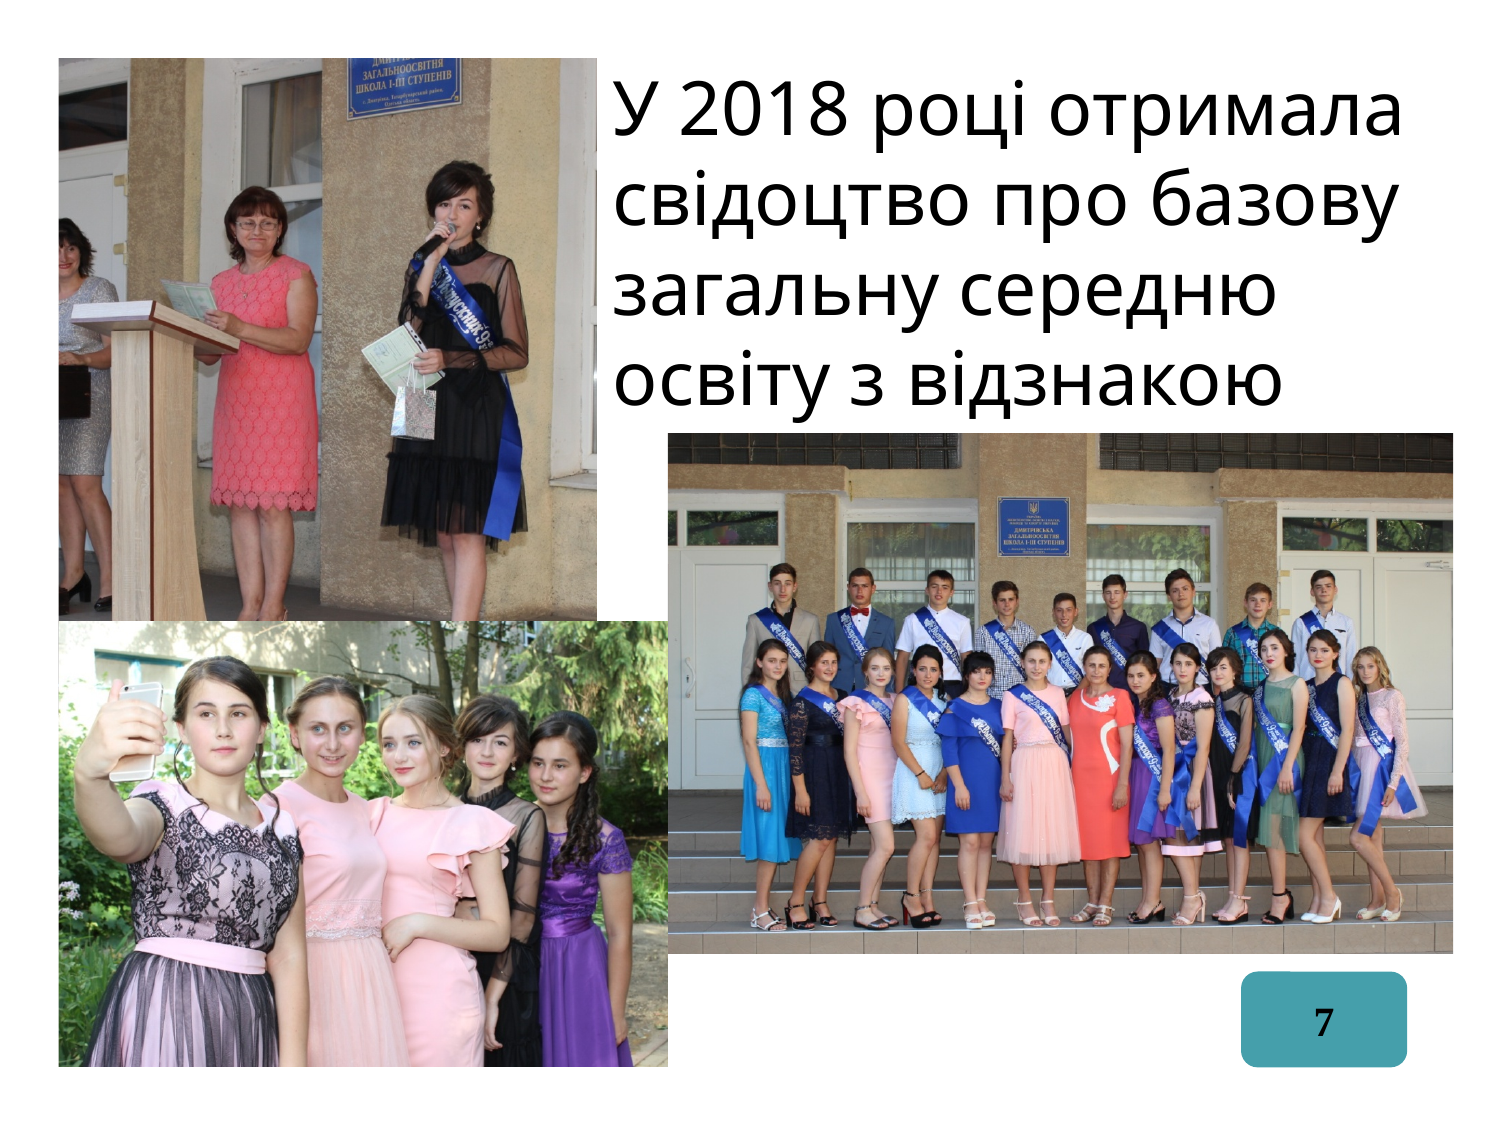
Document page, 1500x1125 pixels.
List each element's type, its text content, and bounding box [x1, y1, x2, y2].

picture [58, 58, 1454, 1067]
text_box 7 [1242, 972, 1407, 1067]
title У 2018 році отримала свідоцтво про базову загальну середню освіту з відзнакою [597, 46, 1500, 436]
